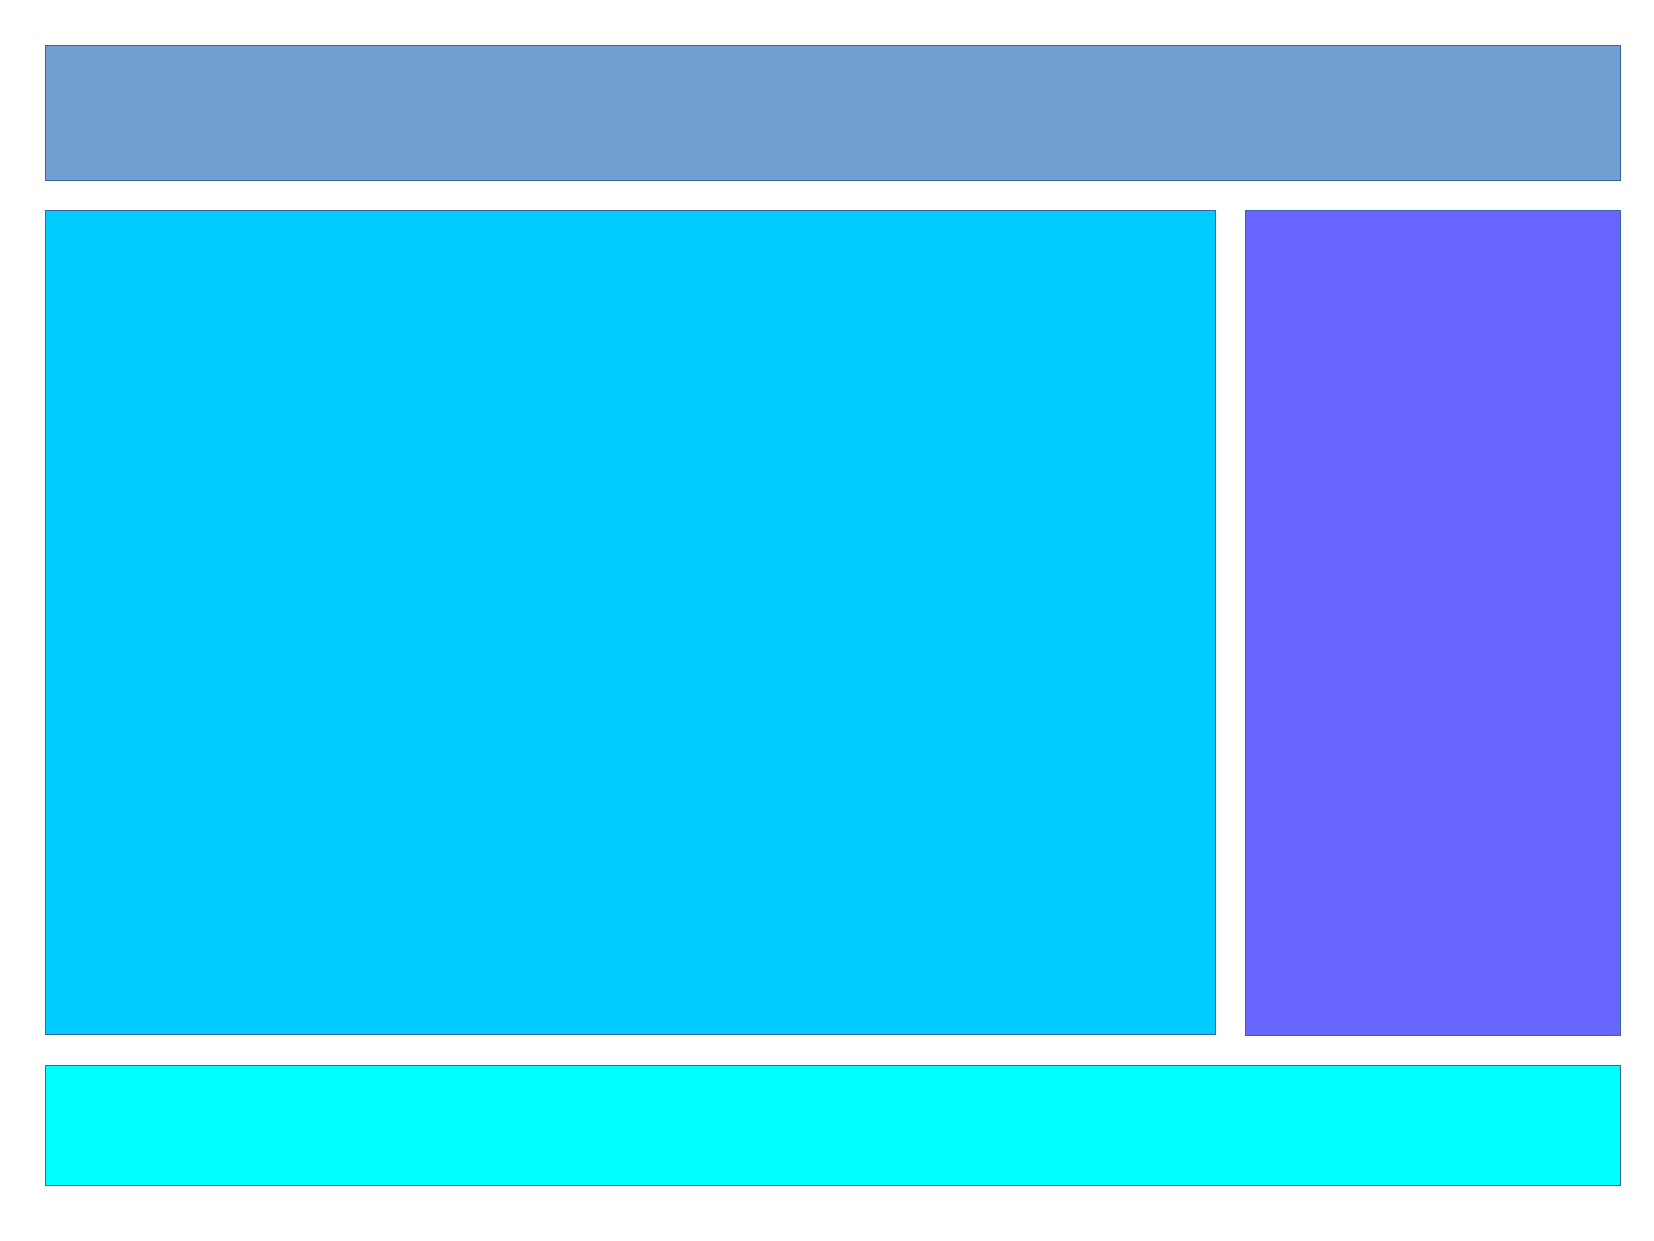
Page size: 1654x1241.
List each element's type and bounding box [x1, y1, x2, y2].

text_box [45, 45, 1621, 181]
text_box [45, 210, 1216, 1035]
text_box [45, 1065, 1621, 1186]
text_box [1245, 210, 1621, 1036]
